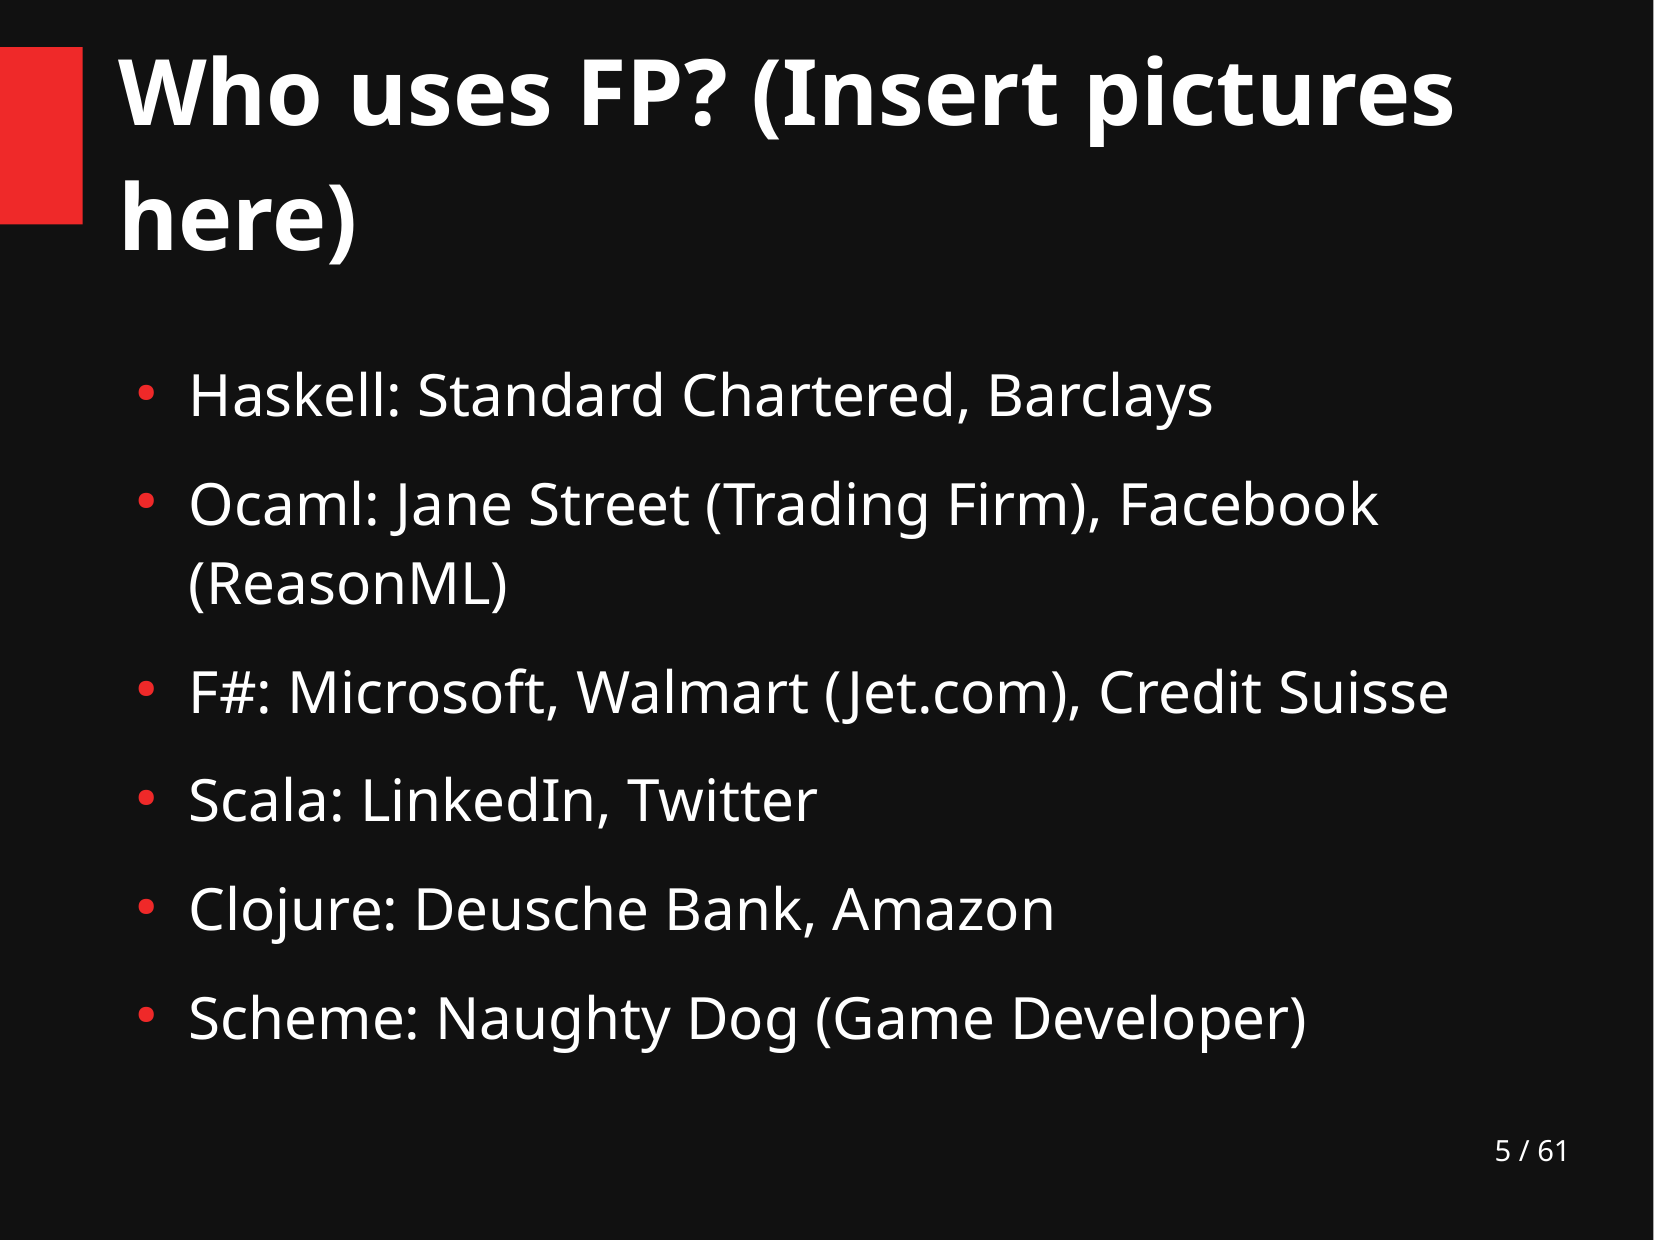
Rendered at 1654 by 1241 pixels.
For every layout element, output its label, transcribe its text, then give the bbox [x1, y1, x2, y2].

title Who uses FP? (Insert pictures here) [118, 27, 1571, 278]
list Haskell: Standard Chartered, Barclays Ocaml: Jane Street (Trading Firm), Facebook (ReasonML) F#: Microsoft, Walmart (Jet.com), Credit Suisse Scala: LinkedIn, Twitter Clojure: Deusche Bank, Amazon Scheme: Naughty Dog (Game Developer) [118, 354, 1536, 1074]
